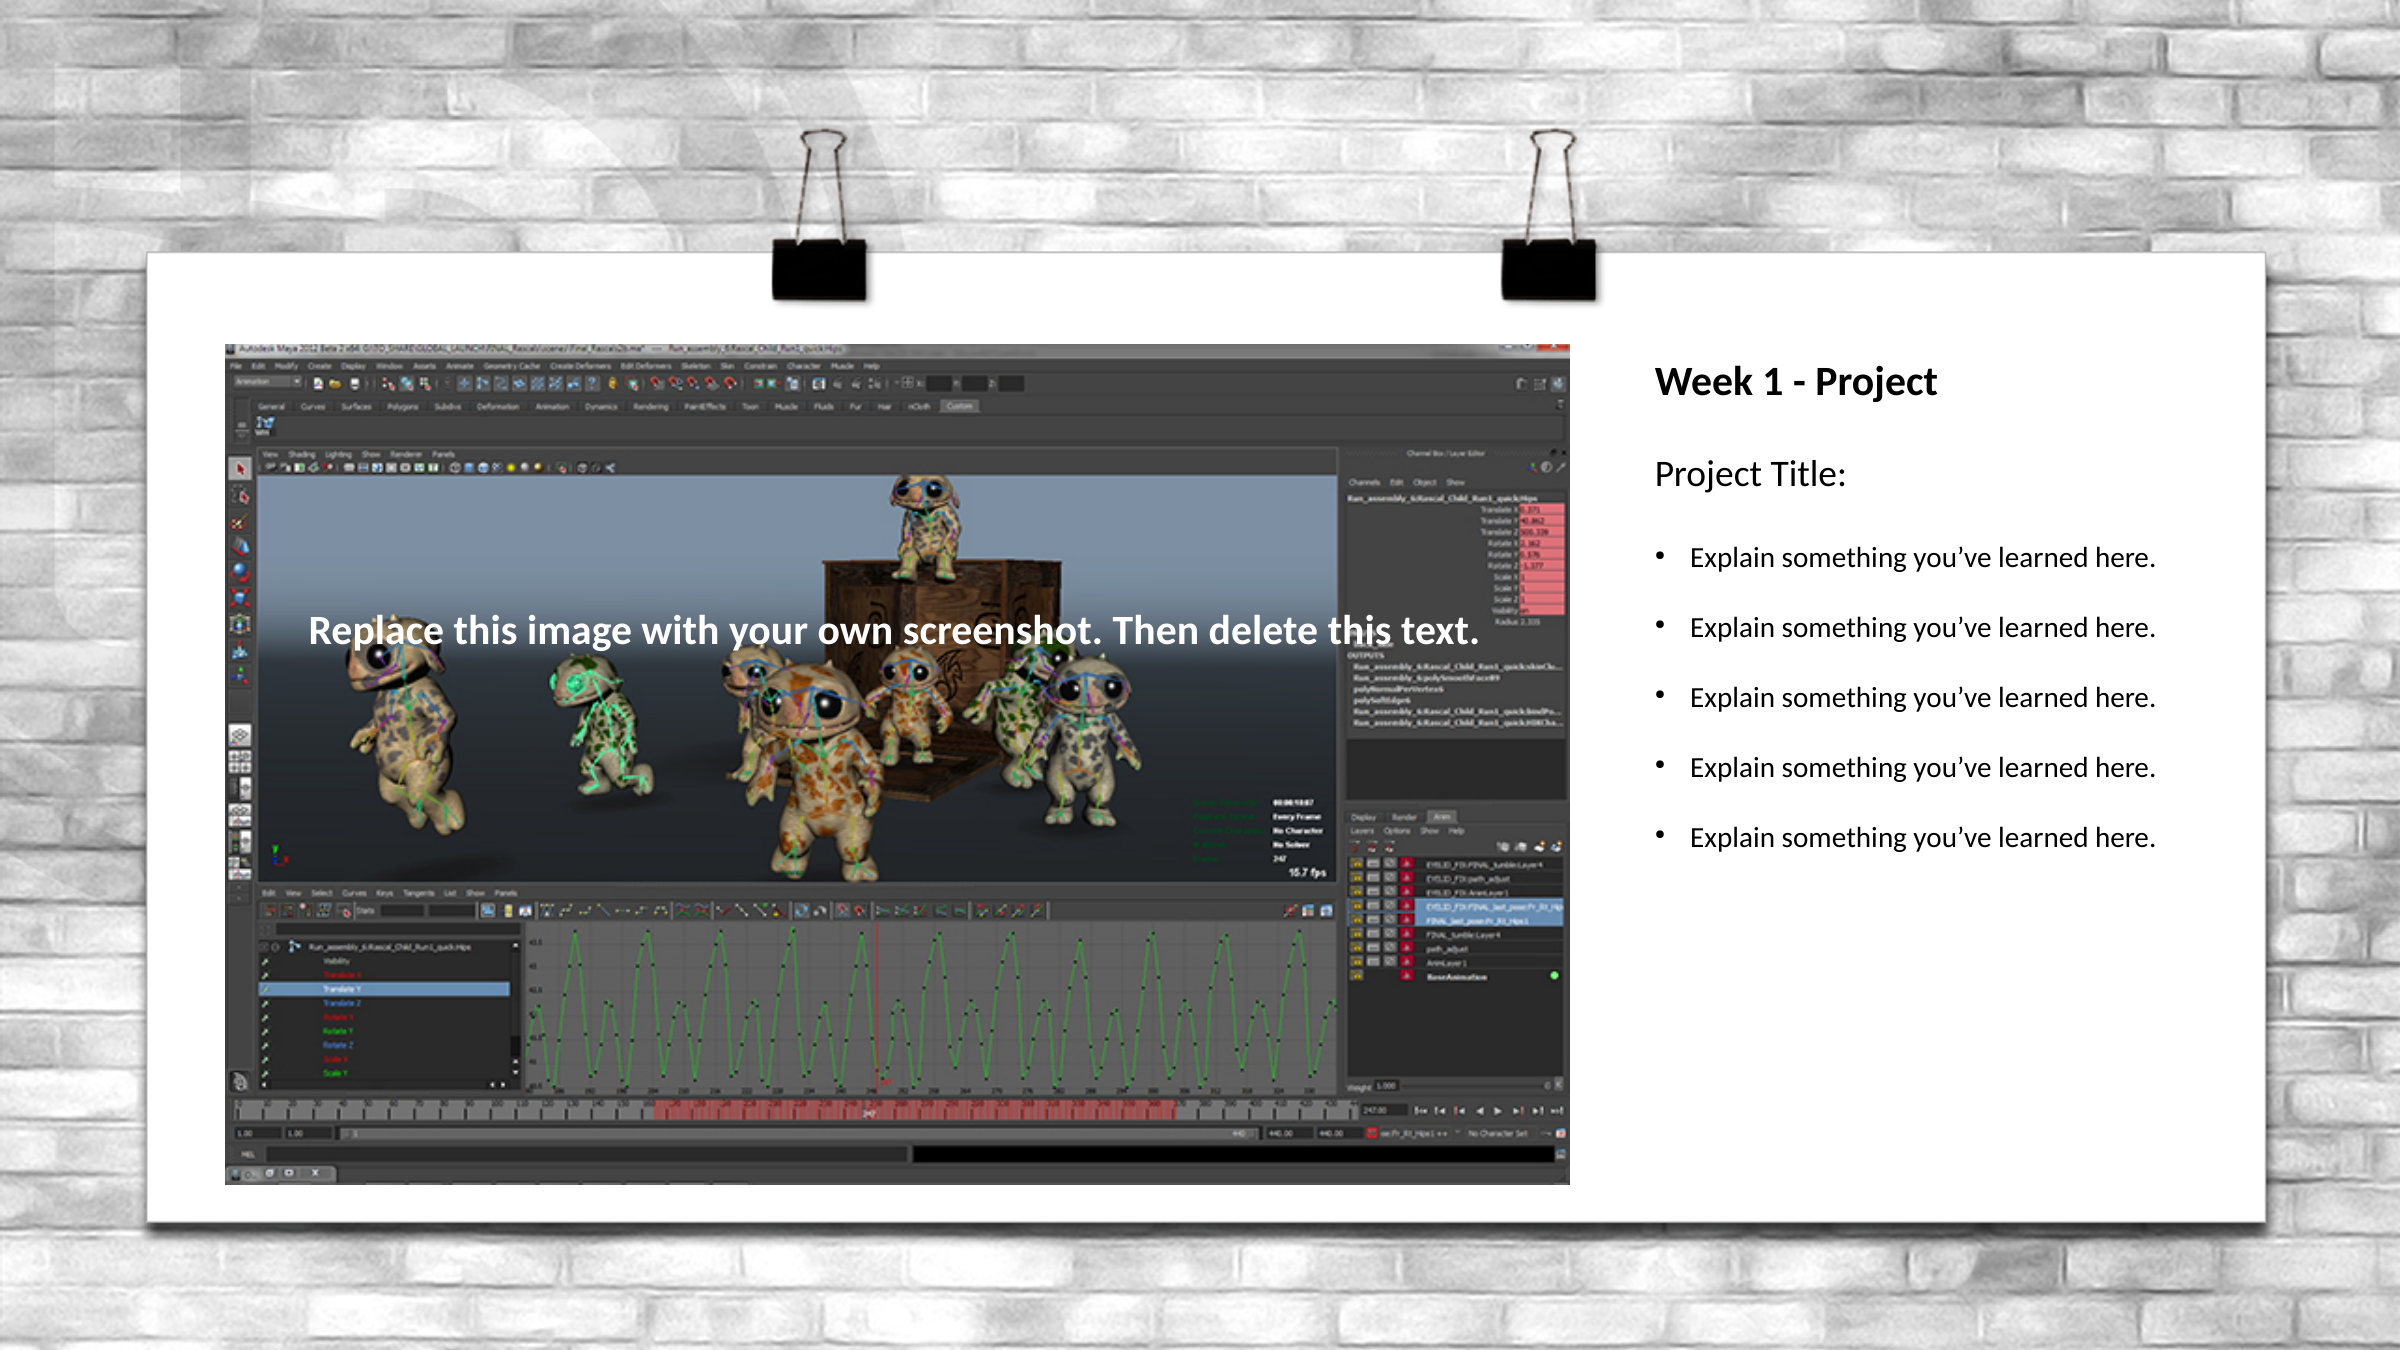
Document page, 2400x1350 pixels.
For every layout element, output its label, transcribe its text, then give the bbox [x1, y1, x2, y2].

text_box Week 1 - Project Project Title: Explain something you’ve learned here. Explain something you’ve learned here. Explain something you’ve learned here. Explain something you’ve learned here. Explain something you’ve learned here. [1639, 346, 2250, 896]
text_box Replace this image with your own screenshot. Then delete this text. [245, 595, 1545, 661]
picture [0, 0, 2400, 1350]
